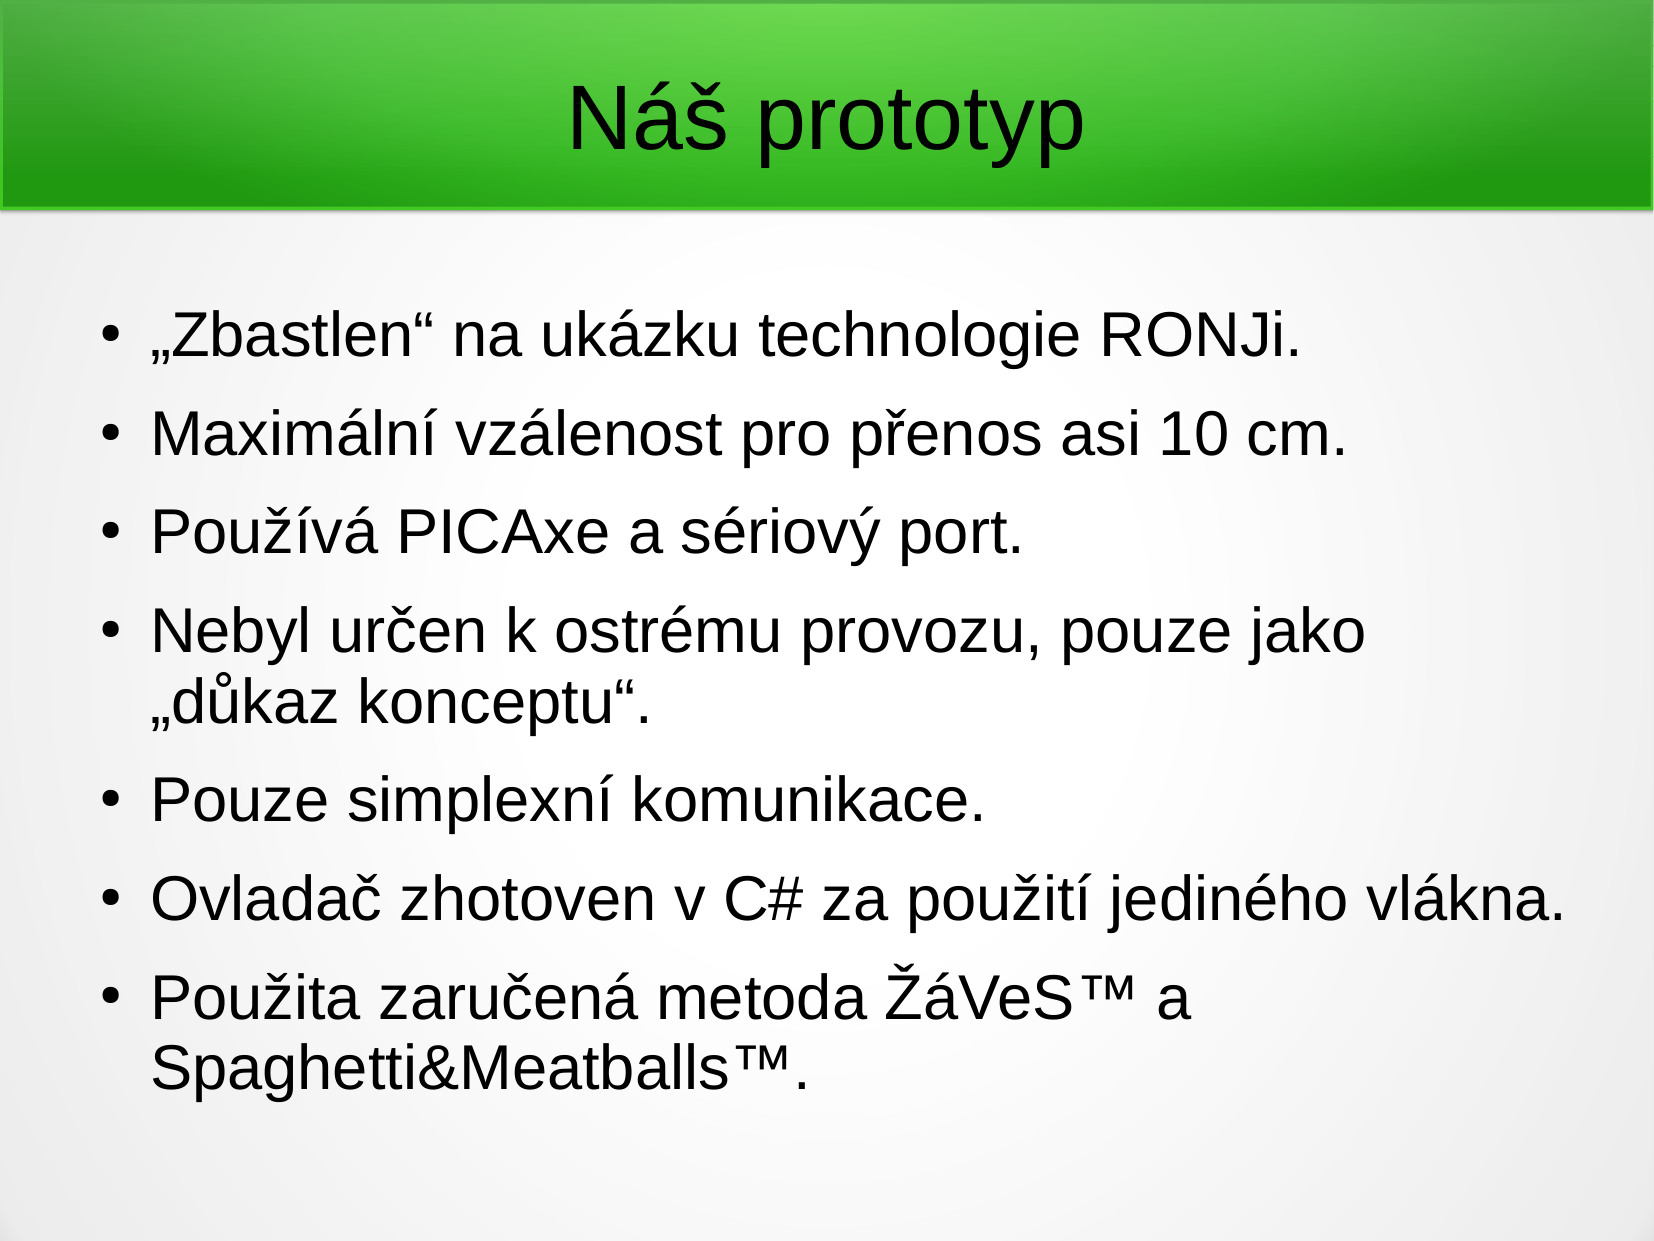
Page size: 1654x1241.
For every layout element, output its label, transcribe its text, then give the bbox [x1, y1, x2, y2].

title Náš prototyp [82, 47, 1571, 189]
list „Zbastlen“ na ukázku technologie RONJi. Maximální vzálenost pro přenos asi 10 cm. Používá PICAxe a sériový port. Nebyl určen k ostrému provozu, pouze jako „důkaz konceptu“. Pouze simplexní komunikace. Ovladač zhotoven v C# za použití jediného vlákna. Použita zaručená metoda ŽáVeS™ a Spaghetti&Meatballs™. [82, 299, 1571, 1123]
